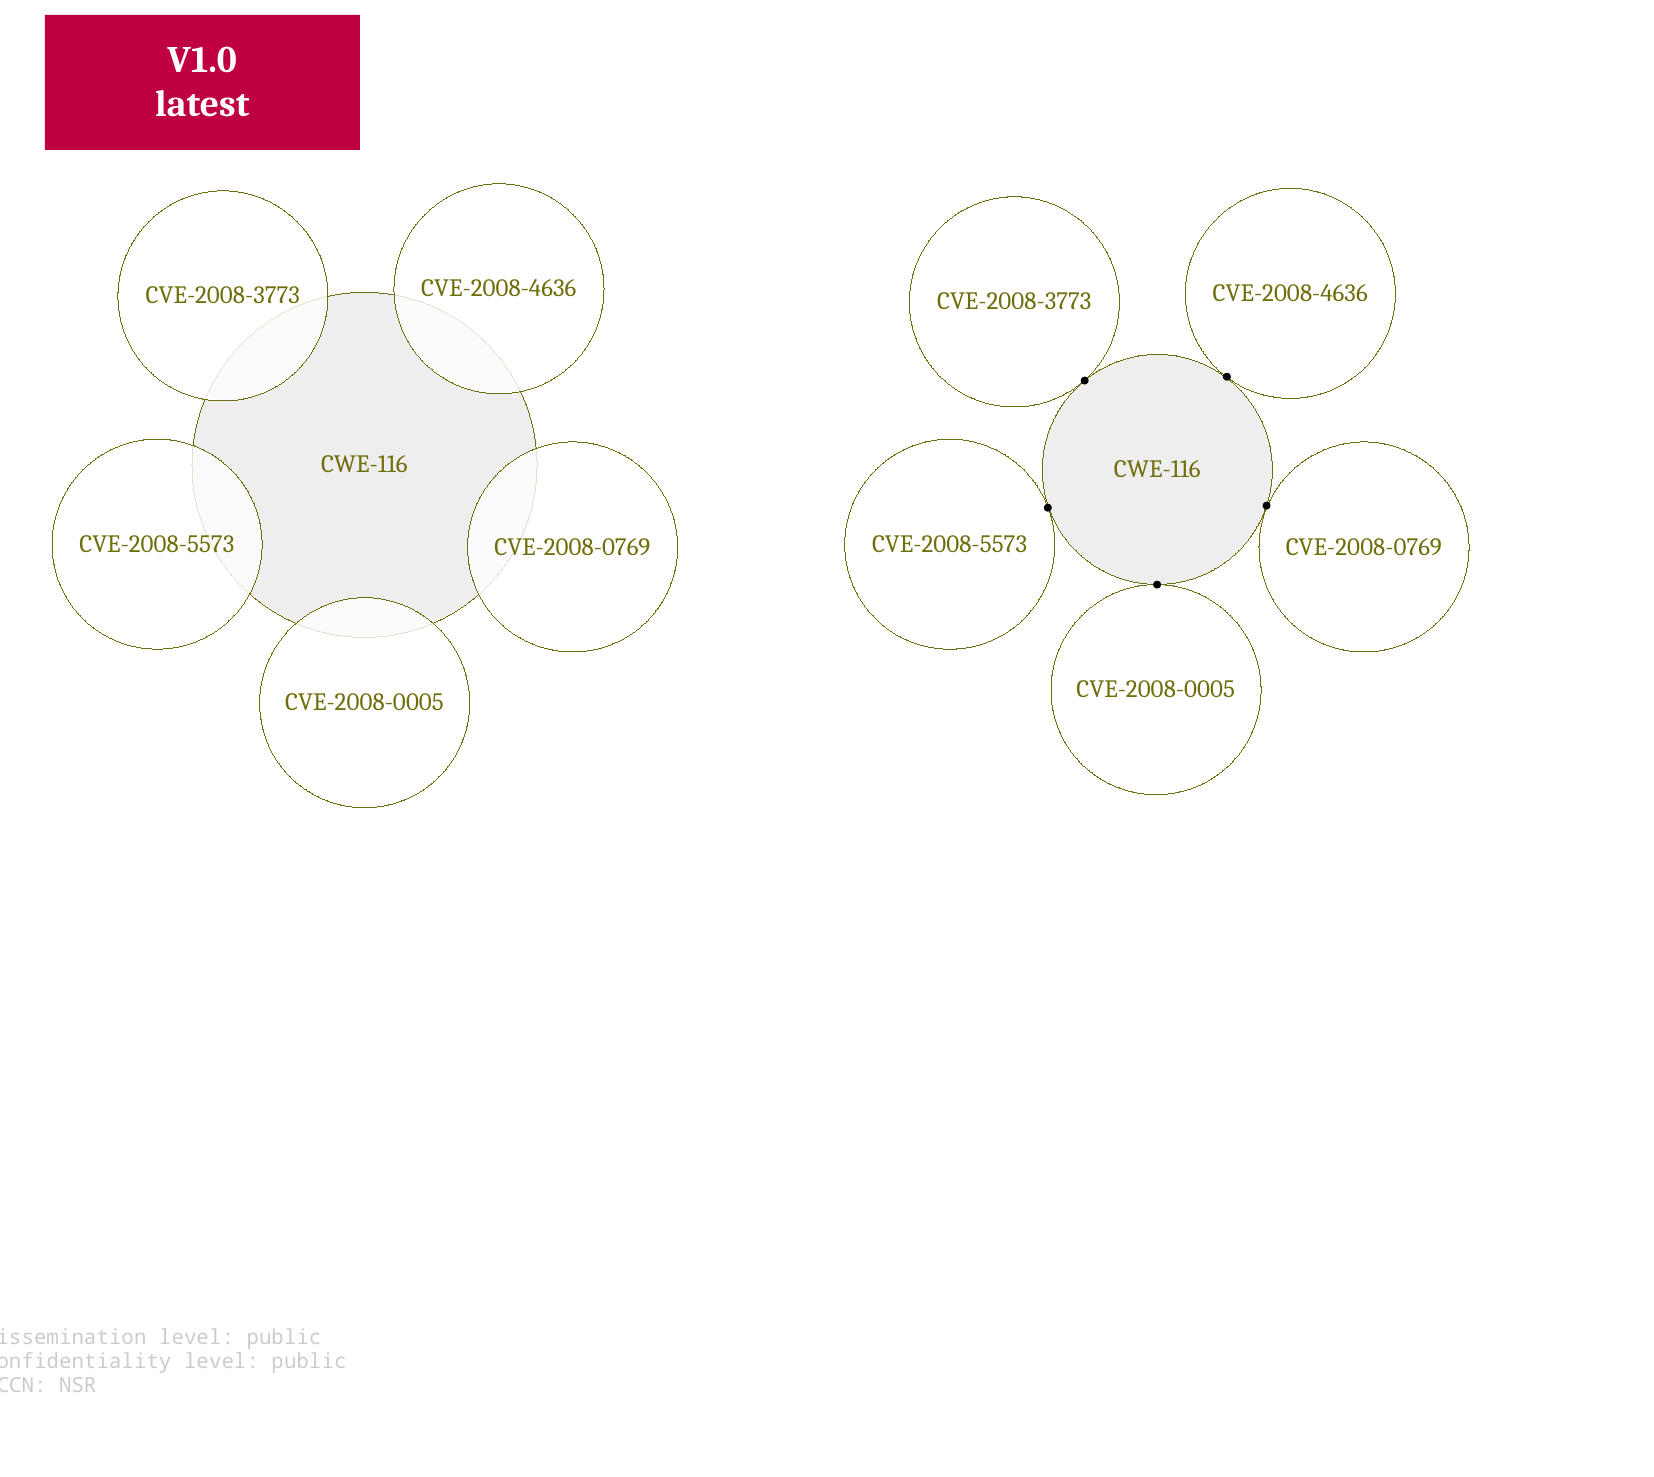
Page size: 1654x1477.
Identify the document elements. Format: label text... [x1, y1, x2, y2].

text_box CVE-2008-4636 [1185, 188, 1396, 399]
text_box [1262, 501, 1271, 510]
text_box CVE-2008-3773 [117, 190, 328, 401]
text_box CWE-116 [193, 292, 537, 623]
text_box [1222, 372, 1231, 381]
text_box [1153, 580, 1162, 589]
text_box V1.0 latest [44, 14, 360, 150]
text_box CVE-2008-0005 [259, 597, 470, 808]
text_box [1080, 376, 1089, 385]
text_box [1043, 503, 1052, 512]
text_box CVE-2008-0769 [1258, 441, 1470, 652]
text_box CVE-2008-3773 [909, 196, 1120, 407]
text_box CVE-2008-5573 [844, 439, 1055, 650]
text_box CWE-116 [1042, 354, 1273, 585]
text_box CVE-2008-4636 [393, 183, 605, 394]
text_box CVE-2008-5573 [52, 439, 263, 650]
text_box CVE-2008-0769 [467, 441, 678, 652]
text_box CVE-2008-0005 [1051, 584, 1262, 795]
text_box Dissemination level: public Confidentiality level: public ECCN: NSR [0, 1317, 841, 1406]
